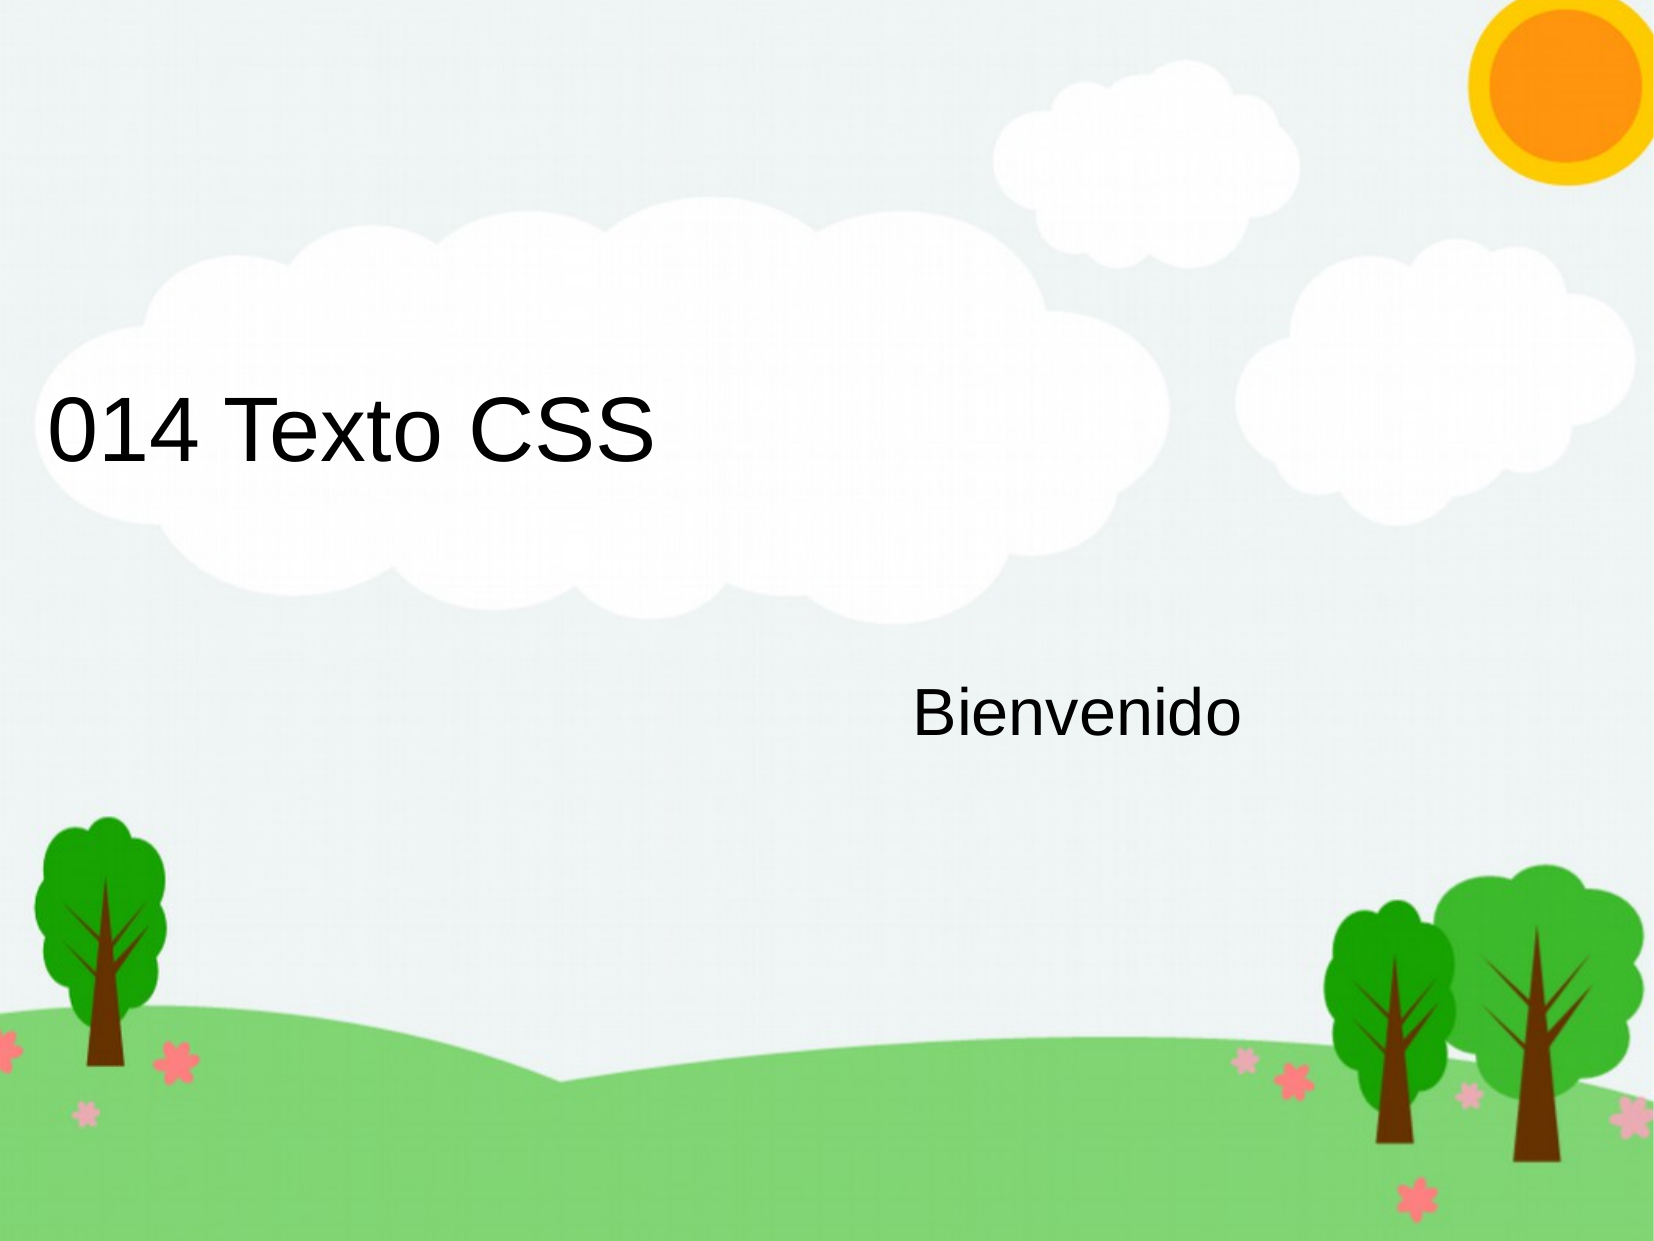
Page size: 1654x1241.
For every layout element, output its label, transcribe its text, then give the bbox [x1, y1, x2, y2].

subtitle Bienvenido [661, 632, 1512, 792]
picture [0, 0, 1654, 1241]
title 014 Texto CSS [47, 283, 1512, 577]
